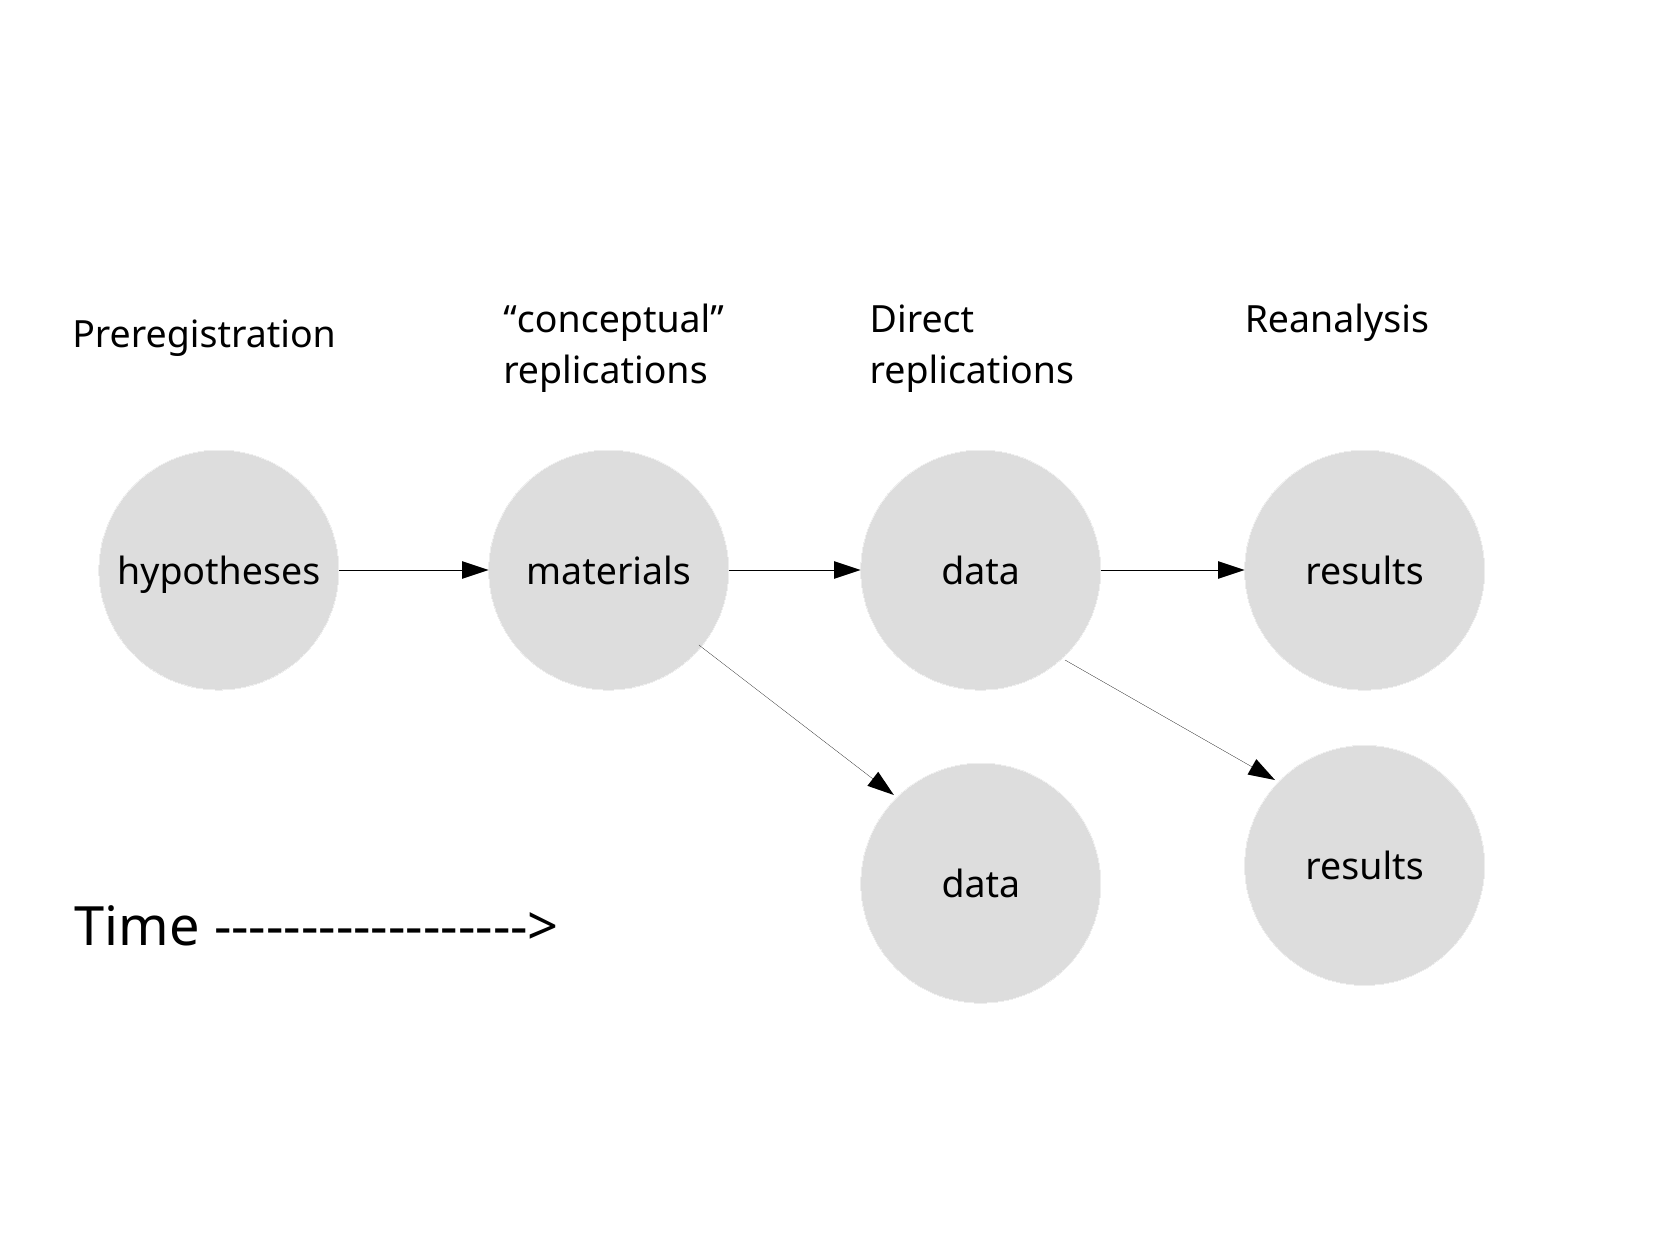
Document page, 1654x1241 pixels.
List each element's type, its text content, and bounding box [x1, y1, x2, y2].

text_box Direct replications [854, 285, 1155, 390]
text_box Preregistration [57, 300, 399, 406]
text_box data [860, 450, 1101, 691]
text_box data [860, 763, 1101, 1004]
text_box results [1244, 450, 1485, 691]
text_box Reanalysis [1230, 285, 1531, 345]
text_box results [1244, 745, 1485, 986]
text_box “conceptual” replications [488, 285, 789, 390]
text_box Time ------------------> [60, 880, 856, 961]
text_box materials [488, 450, 729, 691]
text_box hypotheses [98, 450, 339, 691]
